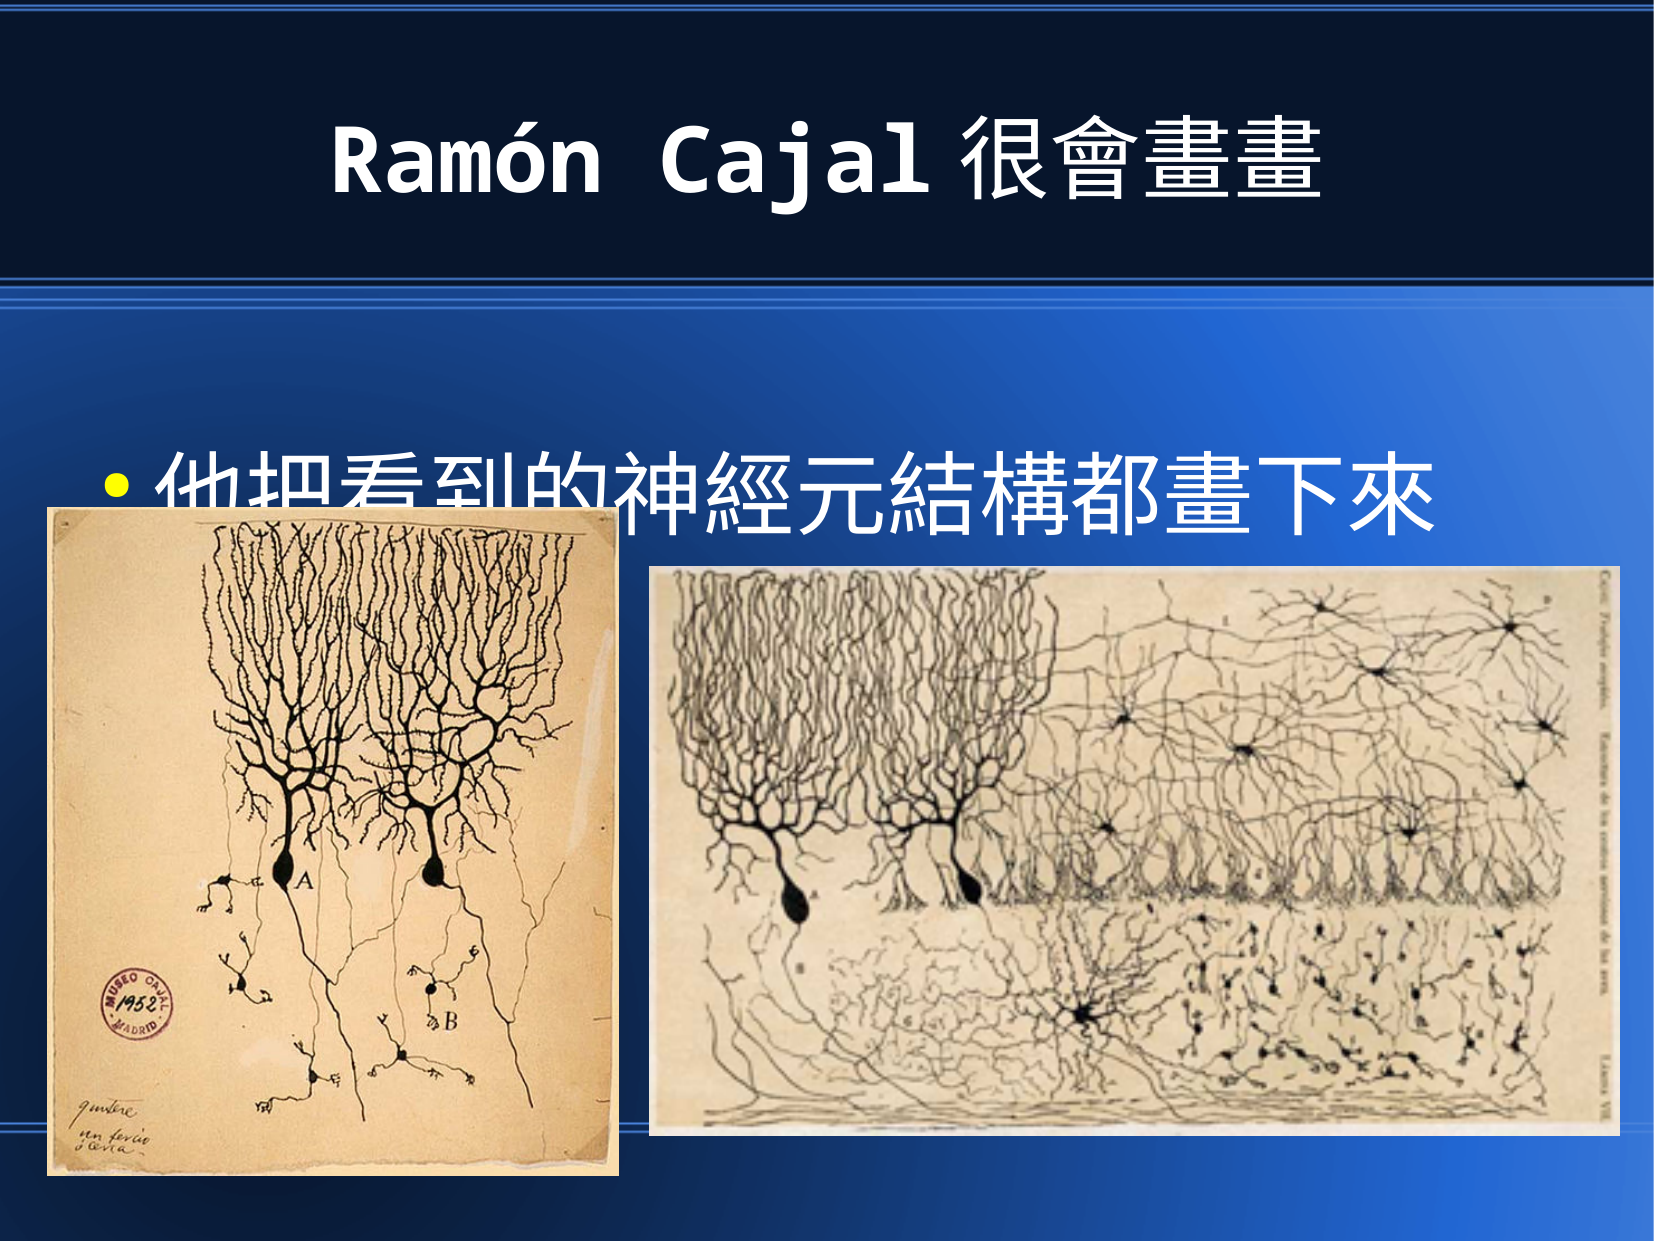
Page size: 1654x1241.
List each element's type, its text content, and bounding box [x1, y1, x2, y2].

title Ramón Cajal很會畫畫 [82, 49, 1571, 257]
picture [0, 0, 1654, 1241]
list 他把看到的神經元結構都畫下來 [82, 355, 1571, 1241]
